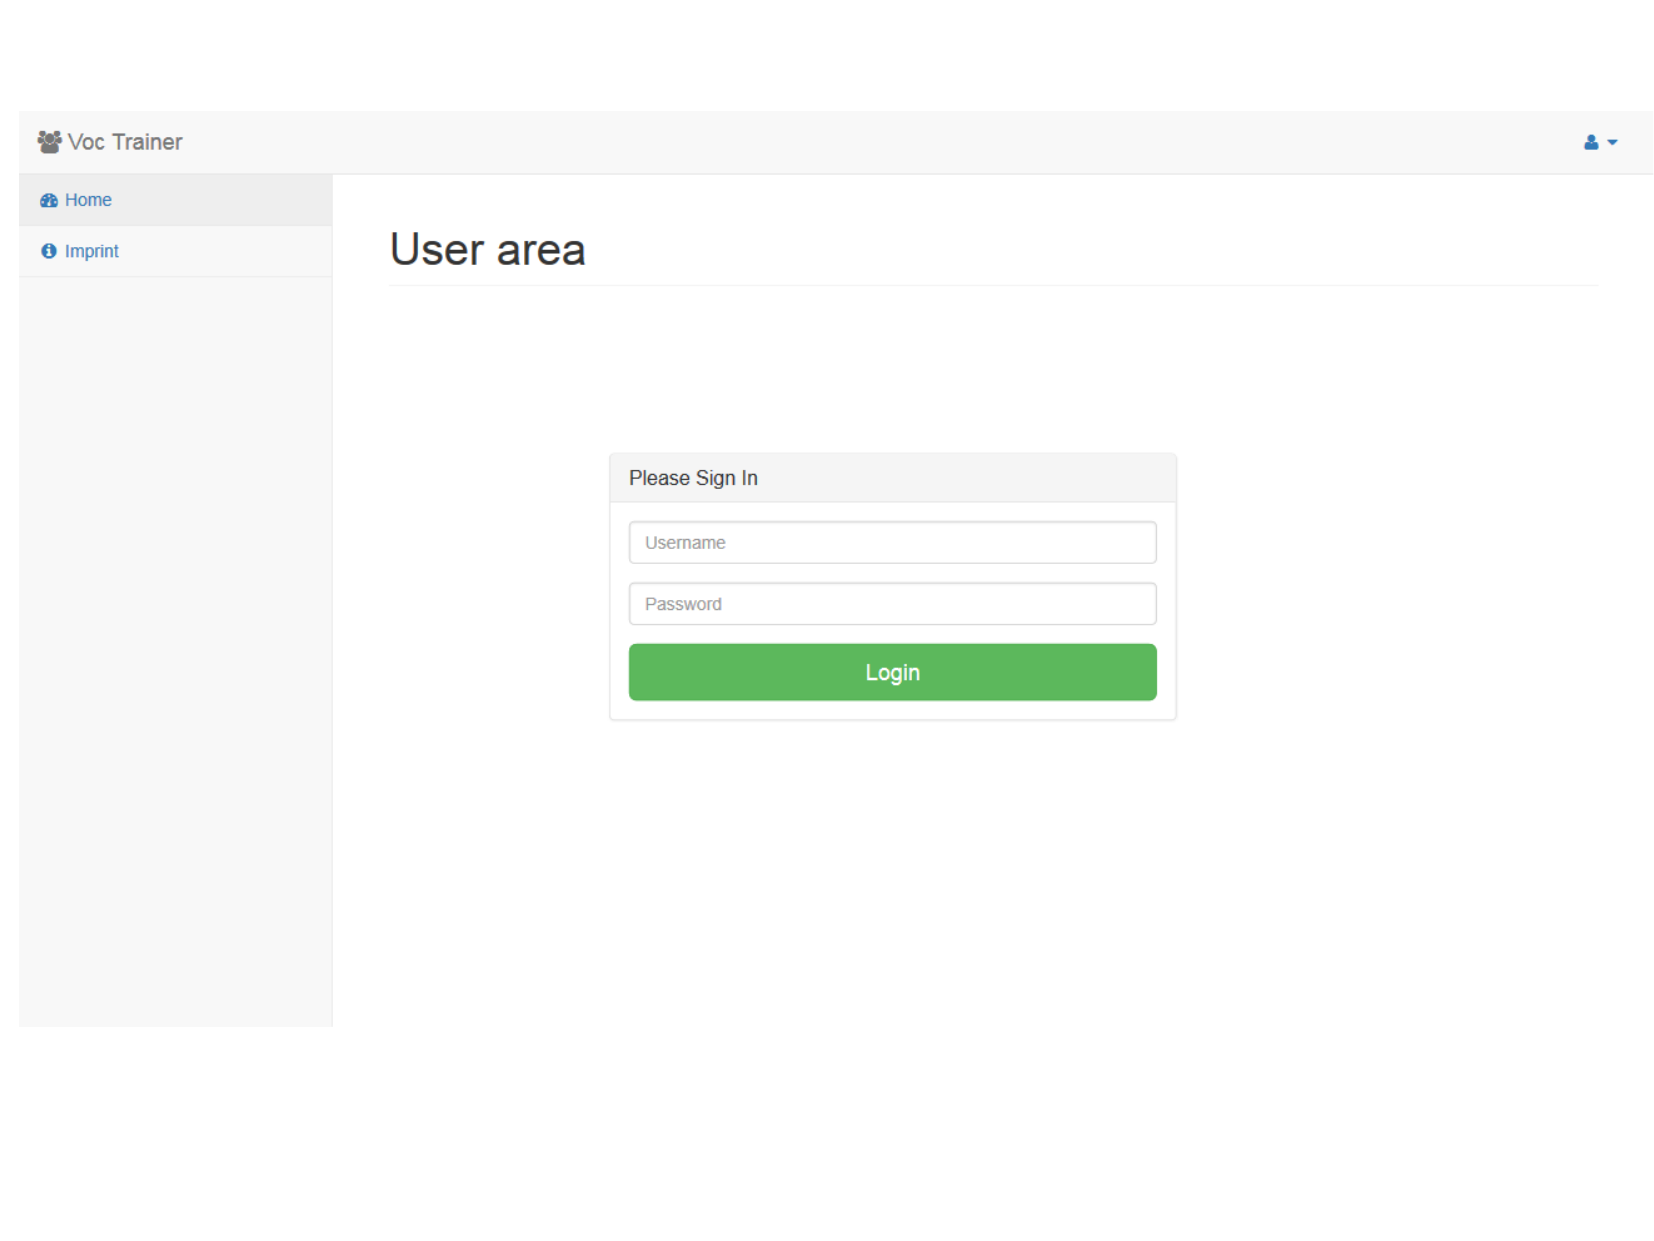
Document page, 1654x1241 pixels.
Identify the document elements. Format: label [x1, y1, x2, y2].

picture [19, 111, 1654, 1027]
